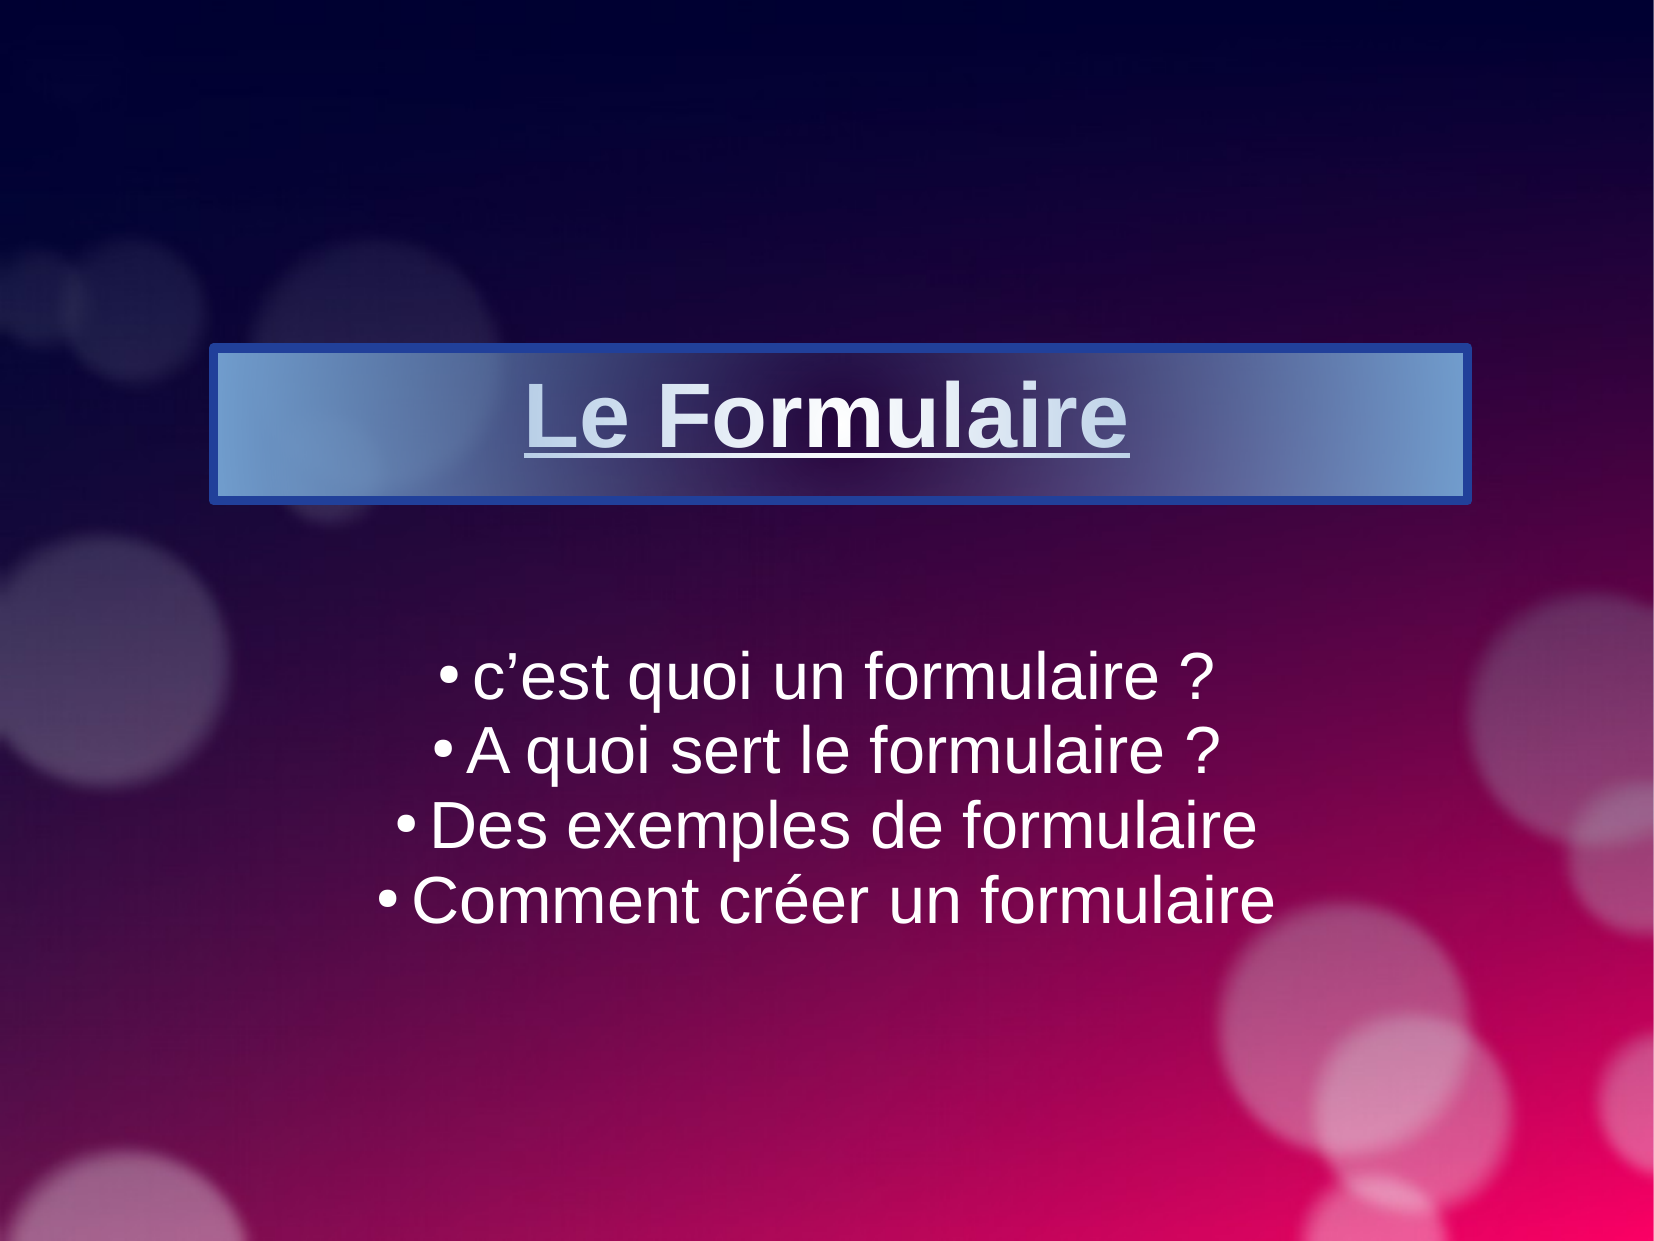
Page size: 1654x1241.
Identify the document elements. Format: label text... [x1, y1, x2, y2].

title Le Formulaire [82, 312, 1571, 520]
picture [0, 0, 1654, 1241]
subtitle c’est quoi un formulaire ? A quoi sert le formulaire ? Des exemples de formulaire Comment créer un formulaire [82, 566, 1571, 1010]
text_box [213, 348, 1468, 501]
